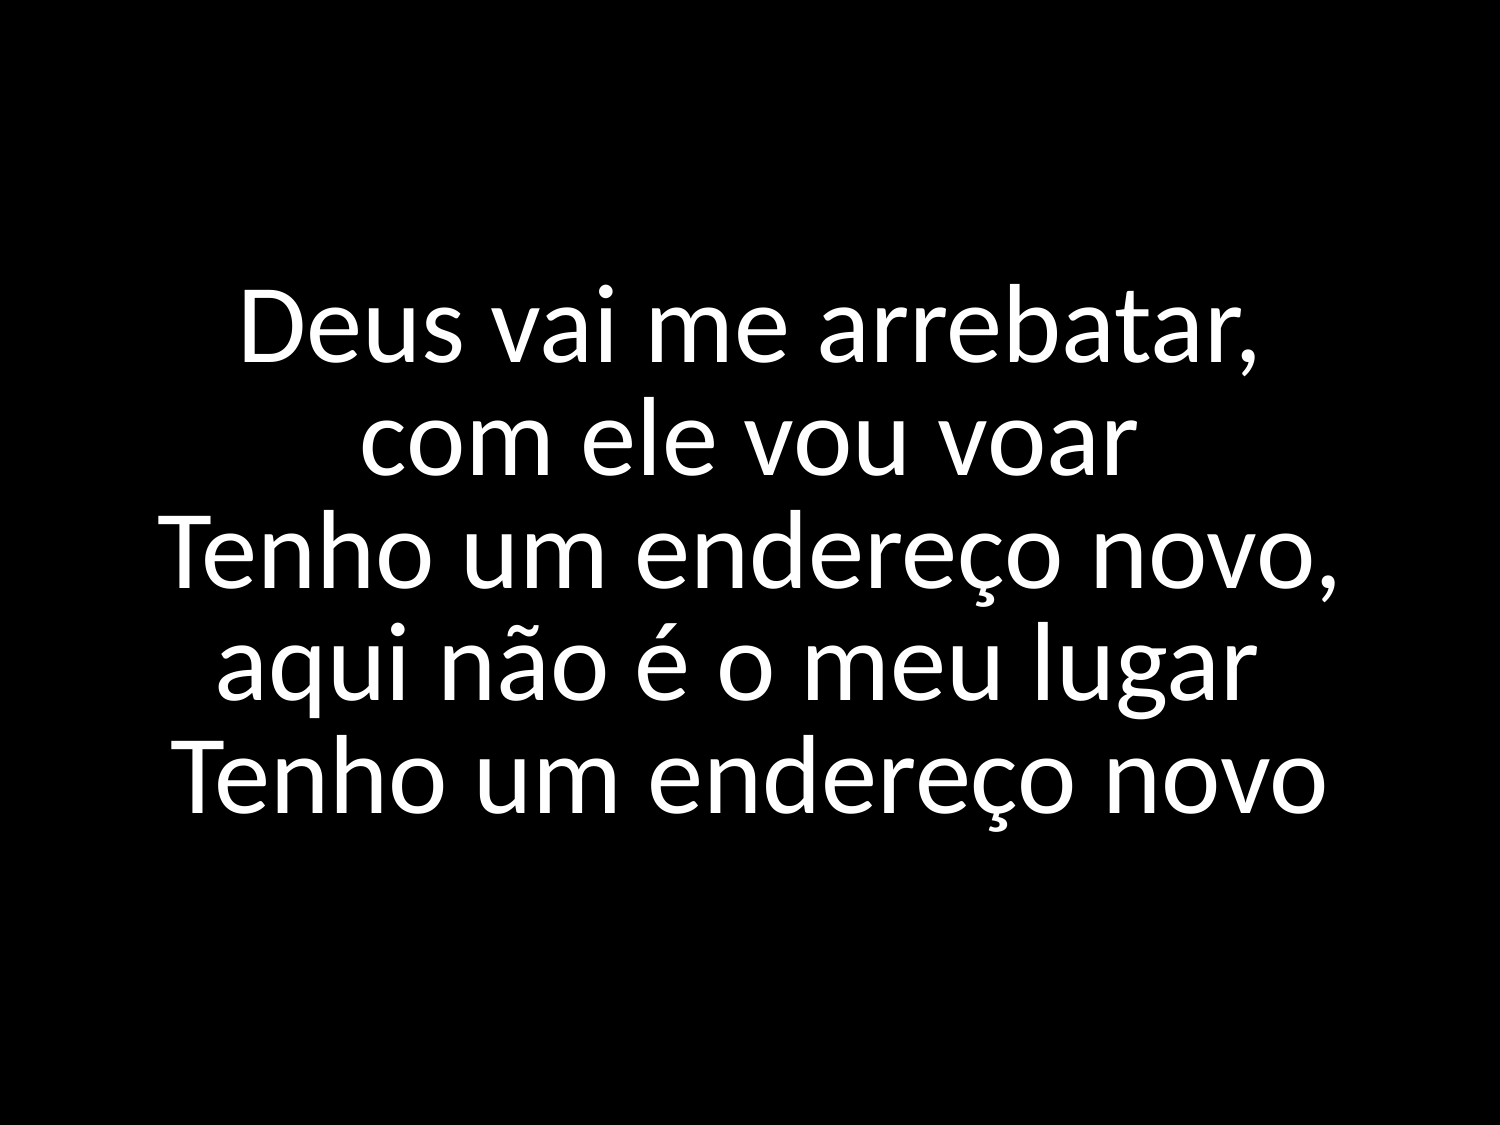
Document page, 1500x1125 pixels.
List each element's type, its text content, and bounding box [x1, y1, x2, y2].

subtitle Deus vai me arrebatar, com ele vou voar Tenho um endereço novo, aqui não é o meu lugar Tenho um endereço novo [75, 45, 1425, 1075]
